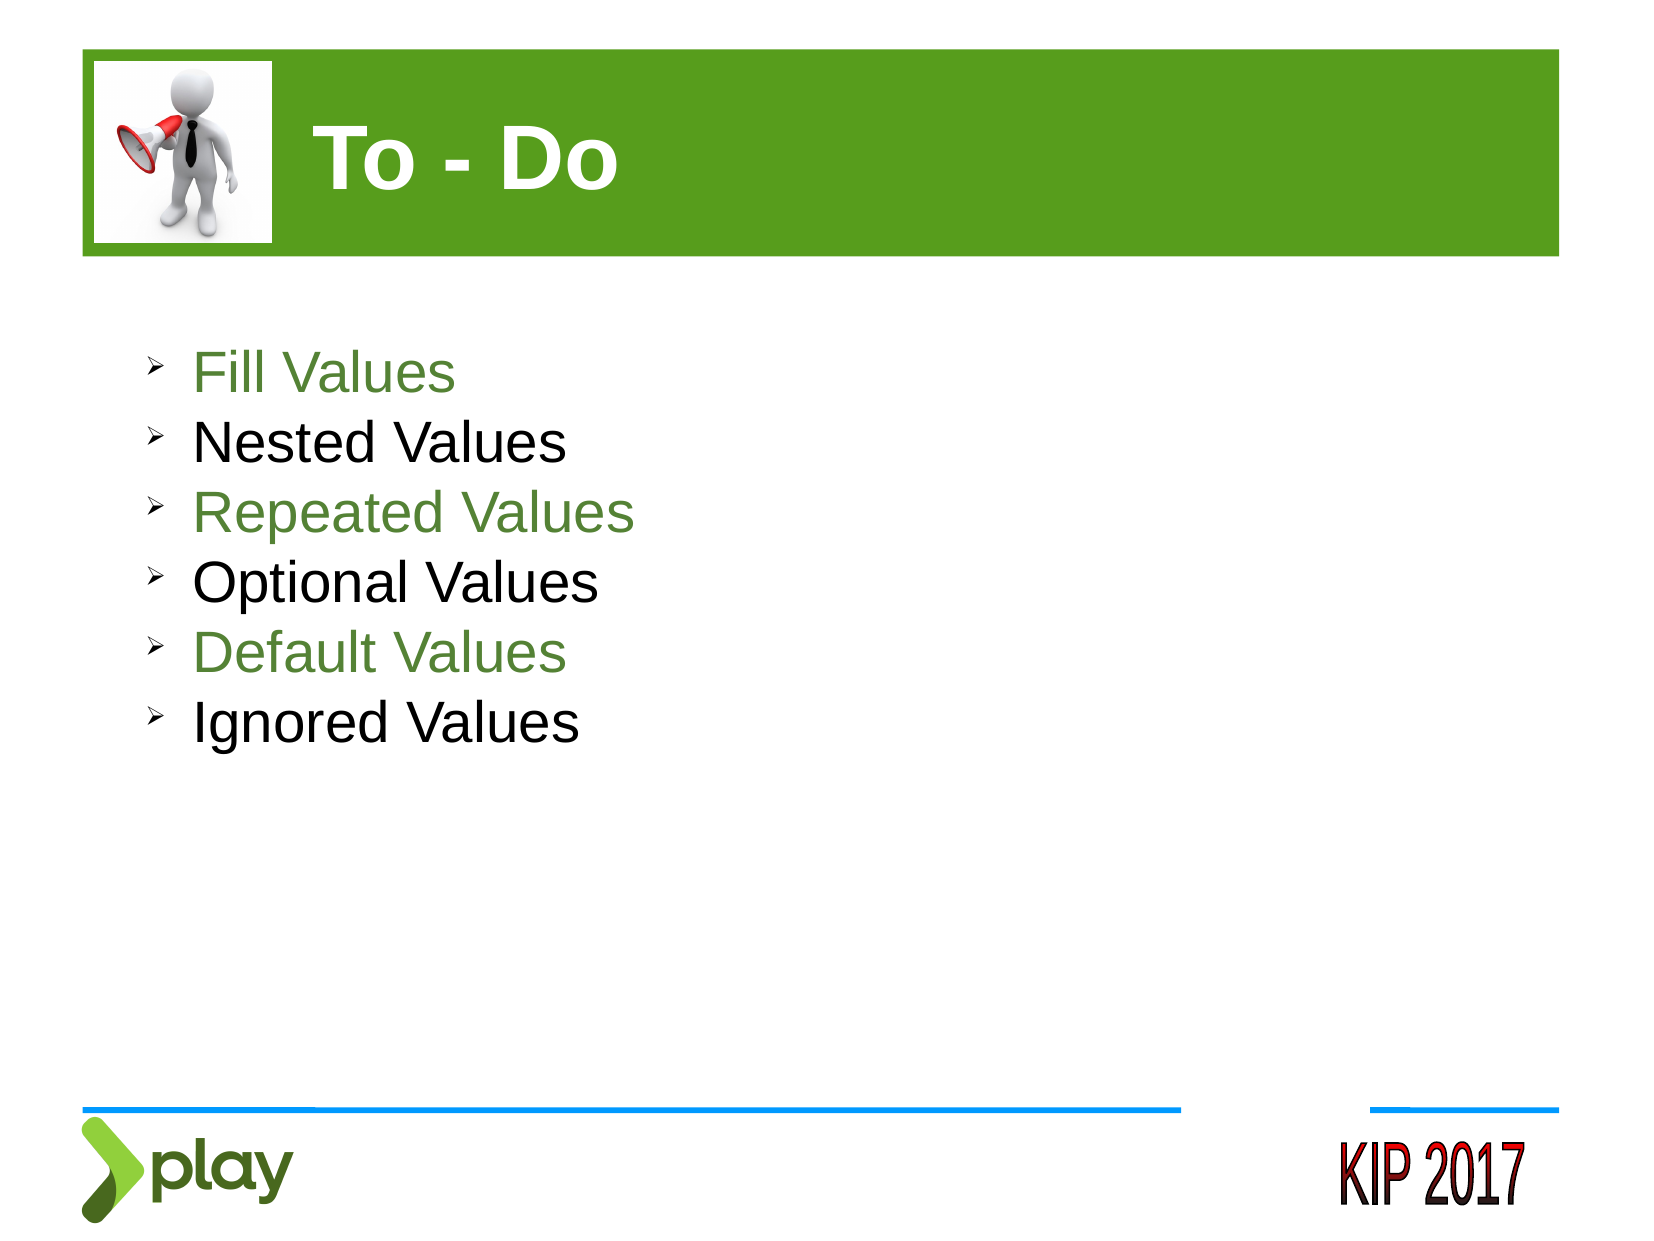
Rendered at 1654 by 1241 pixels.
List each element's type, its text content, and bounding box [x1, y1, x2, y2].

title To - Do [82, 49, 1560, 257]
text_box Fill Values Nested Values Repeated Values Optional Values Default Values Ignored Values [130, 326, 1529, 888]
picture [94, 61, 272, 243]
picture [68, 1111, 302, 1229]
